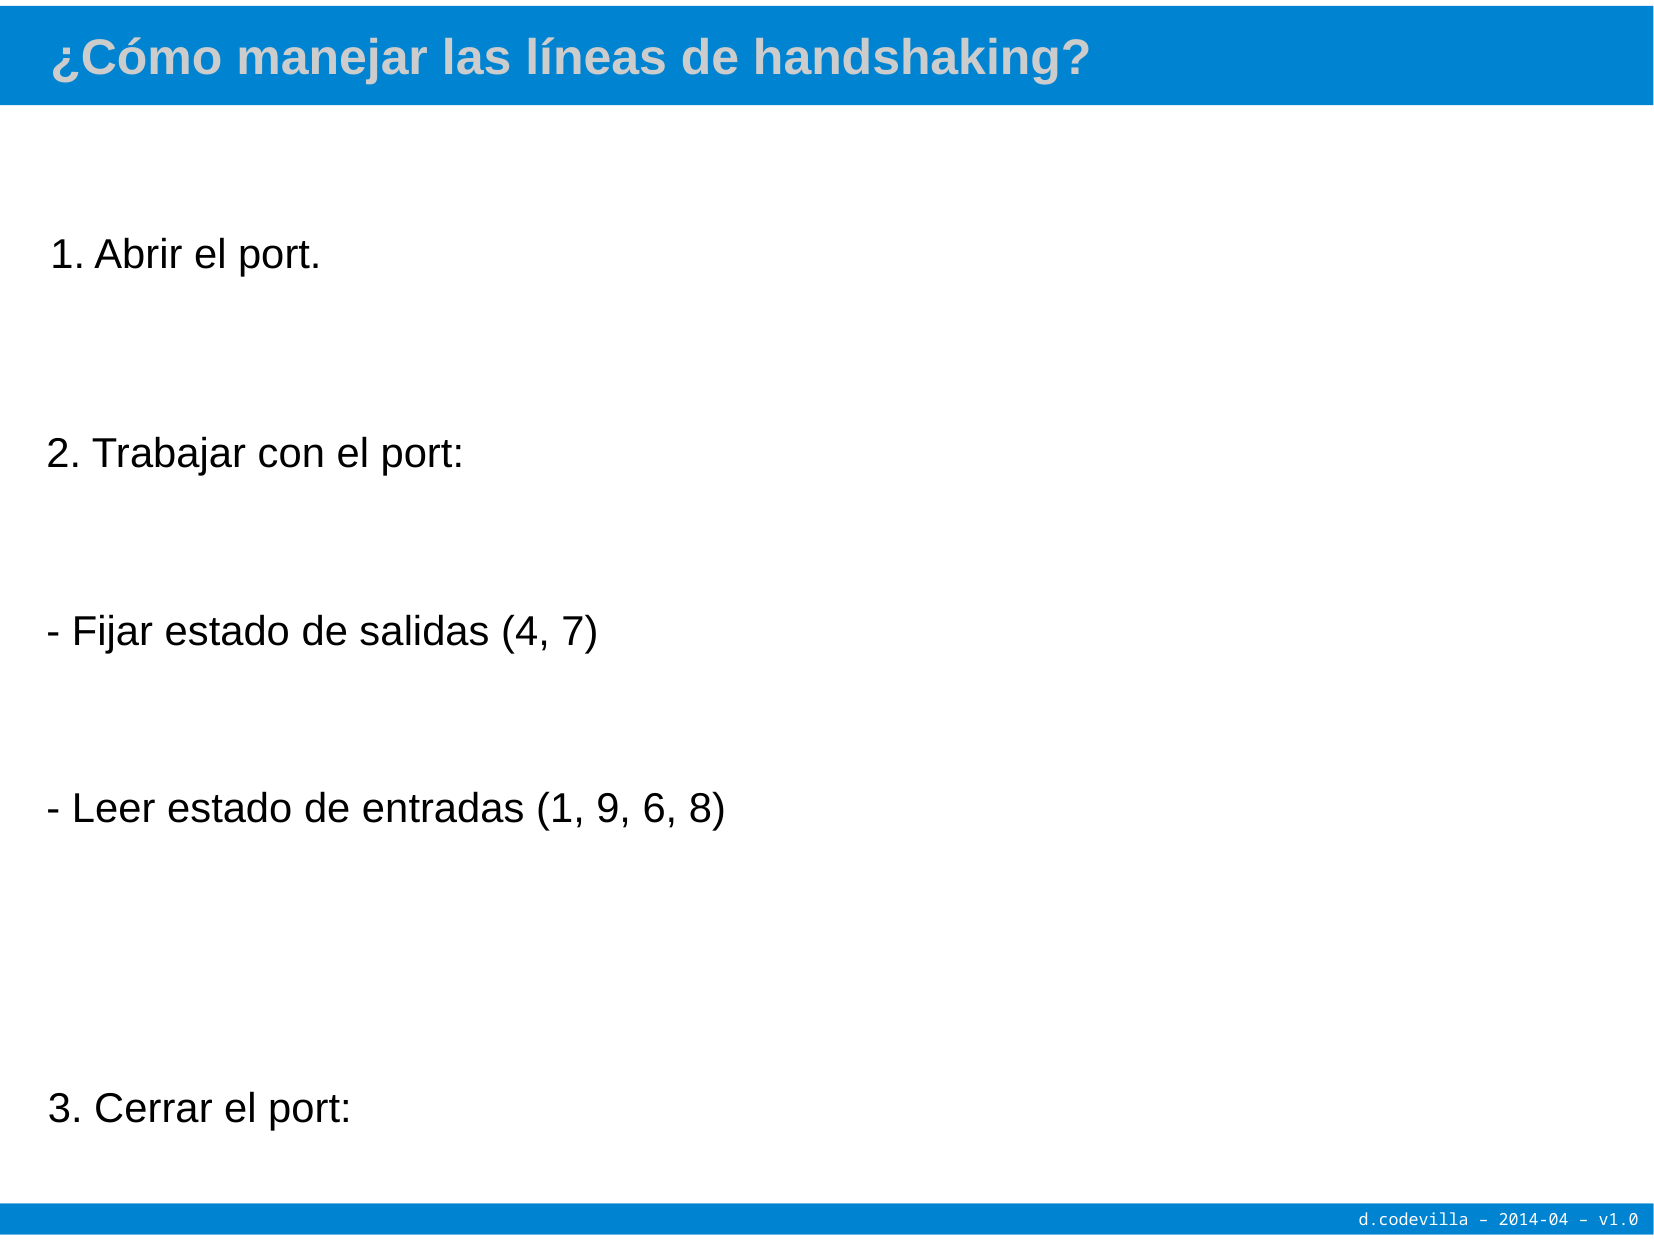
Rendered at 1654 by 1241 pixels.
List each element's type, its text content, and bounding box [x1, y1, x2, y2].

text_box 1. Abrir el port. [35, 92, 337, 285]
text_box 2. Trabajar con el port: - Fijar estado de salidas (4, 7) - Leer estado de entradas (1, 9, 6, 8) [31, 114, 852, 1016]
text_box ¿Cómo manejar las líneas de handshaking? [35, 21, 1219, 93]
text_box 3. Cerrar el port: [33, 946, 367, 1139]
